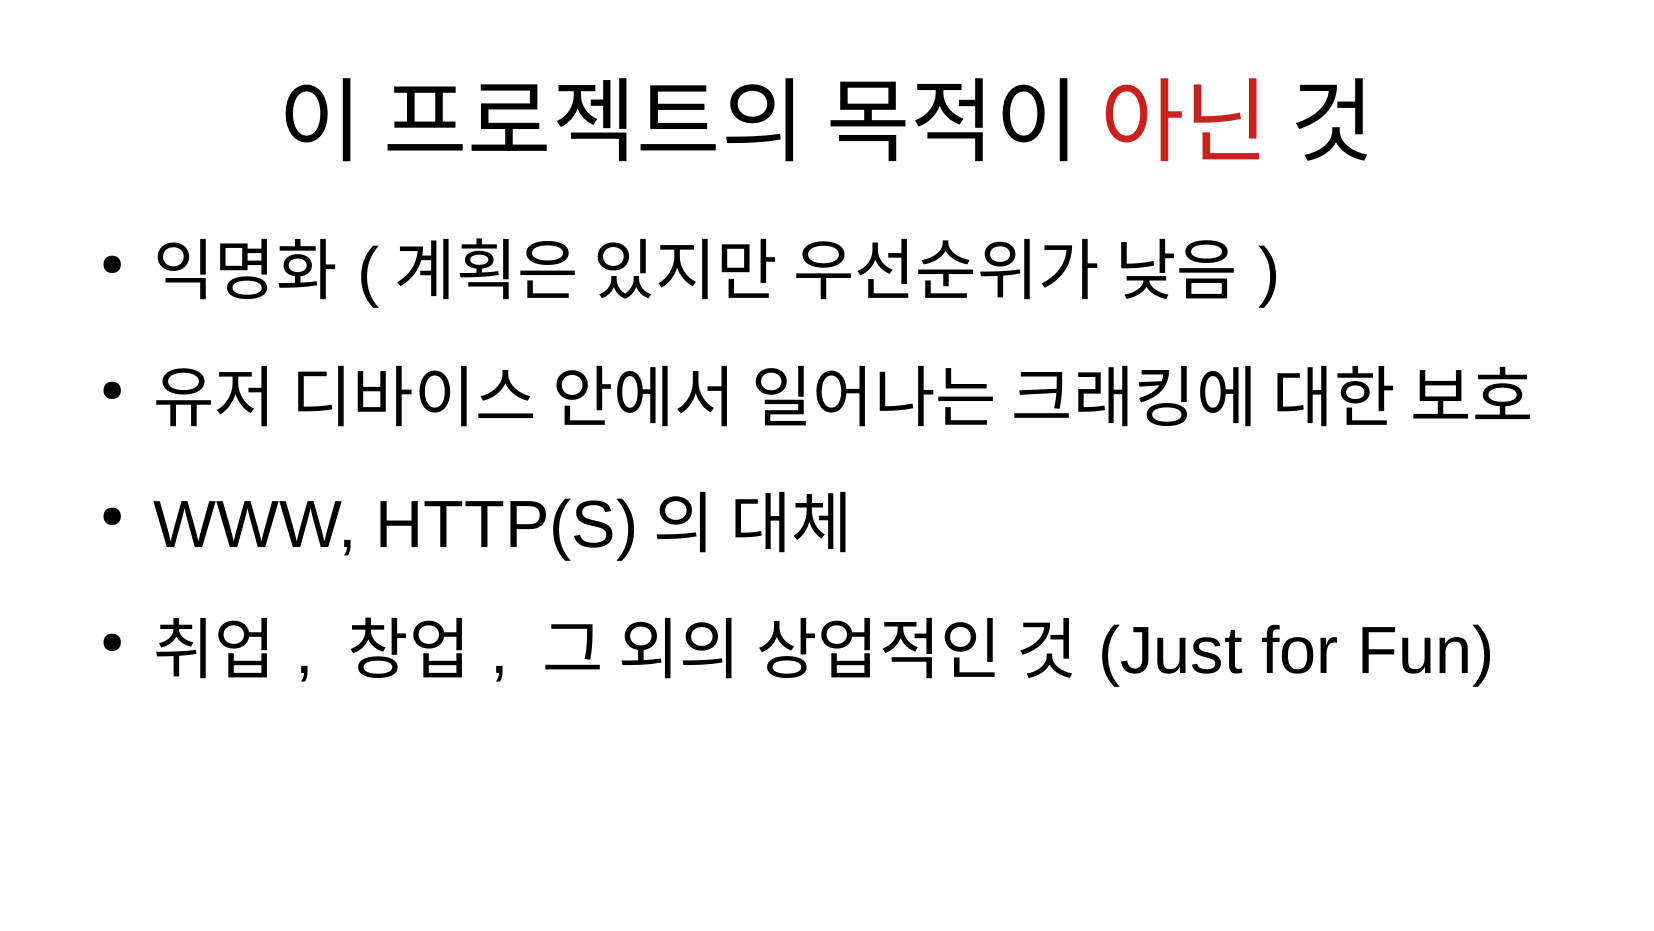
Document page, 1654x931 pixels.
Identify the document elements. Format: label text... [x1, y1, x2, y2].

title 이 프로젝트의 목적이 아닌 것 [82, 37, 1571, 193]
list 익명화(계획은 있지만 우선순위가 낮음) 유저 디바이스 안에서 일어나는 크래킹에 대한 보호 WWW, HTTP(S)의 대체 취업, 창업, 그 외의 상업적인 것(Just for Fun) [82, 217, 1571, 758]
